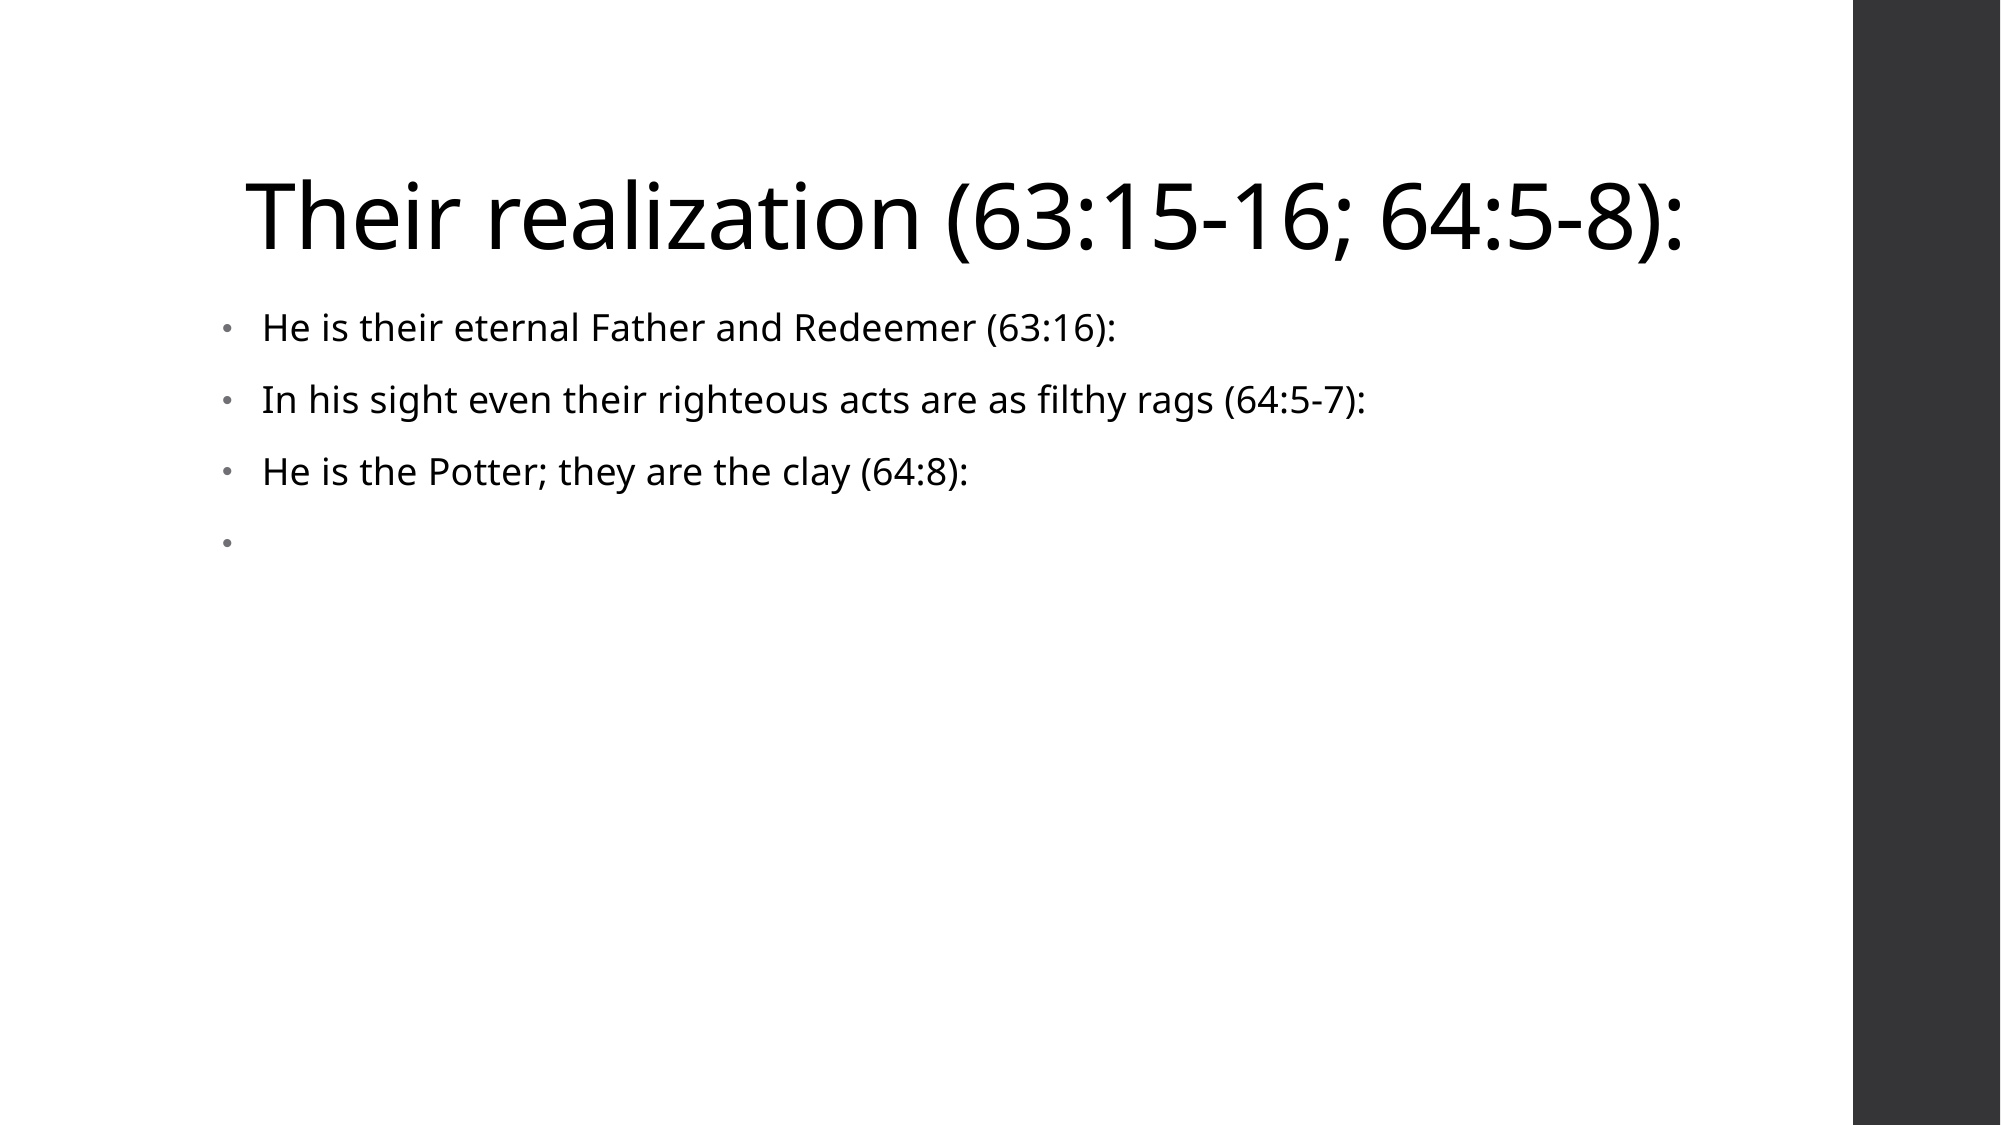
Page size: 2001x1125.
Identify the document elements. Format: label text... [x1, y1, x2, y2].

list He is their eternal Father and Redeemer (63:16): In his sight even their righteous acts are as filthy rags (64:5-7): He is the Potter; they are the clay (64:8): [206, 299, 1617, 1014]
title Their realization (63:15-16; 64:5-8): [206, 60, 1797, 278]
